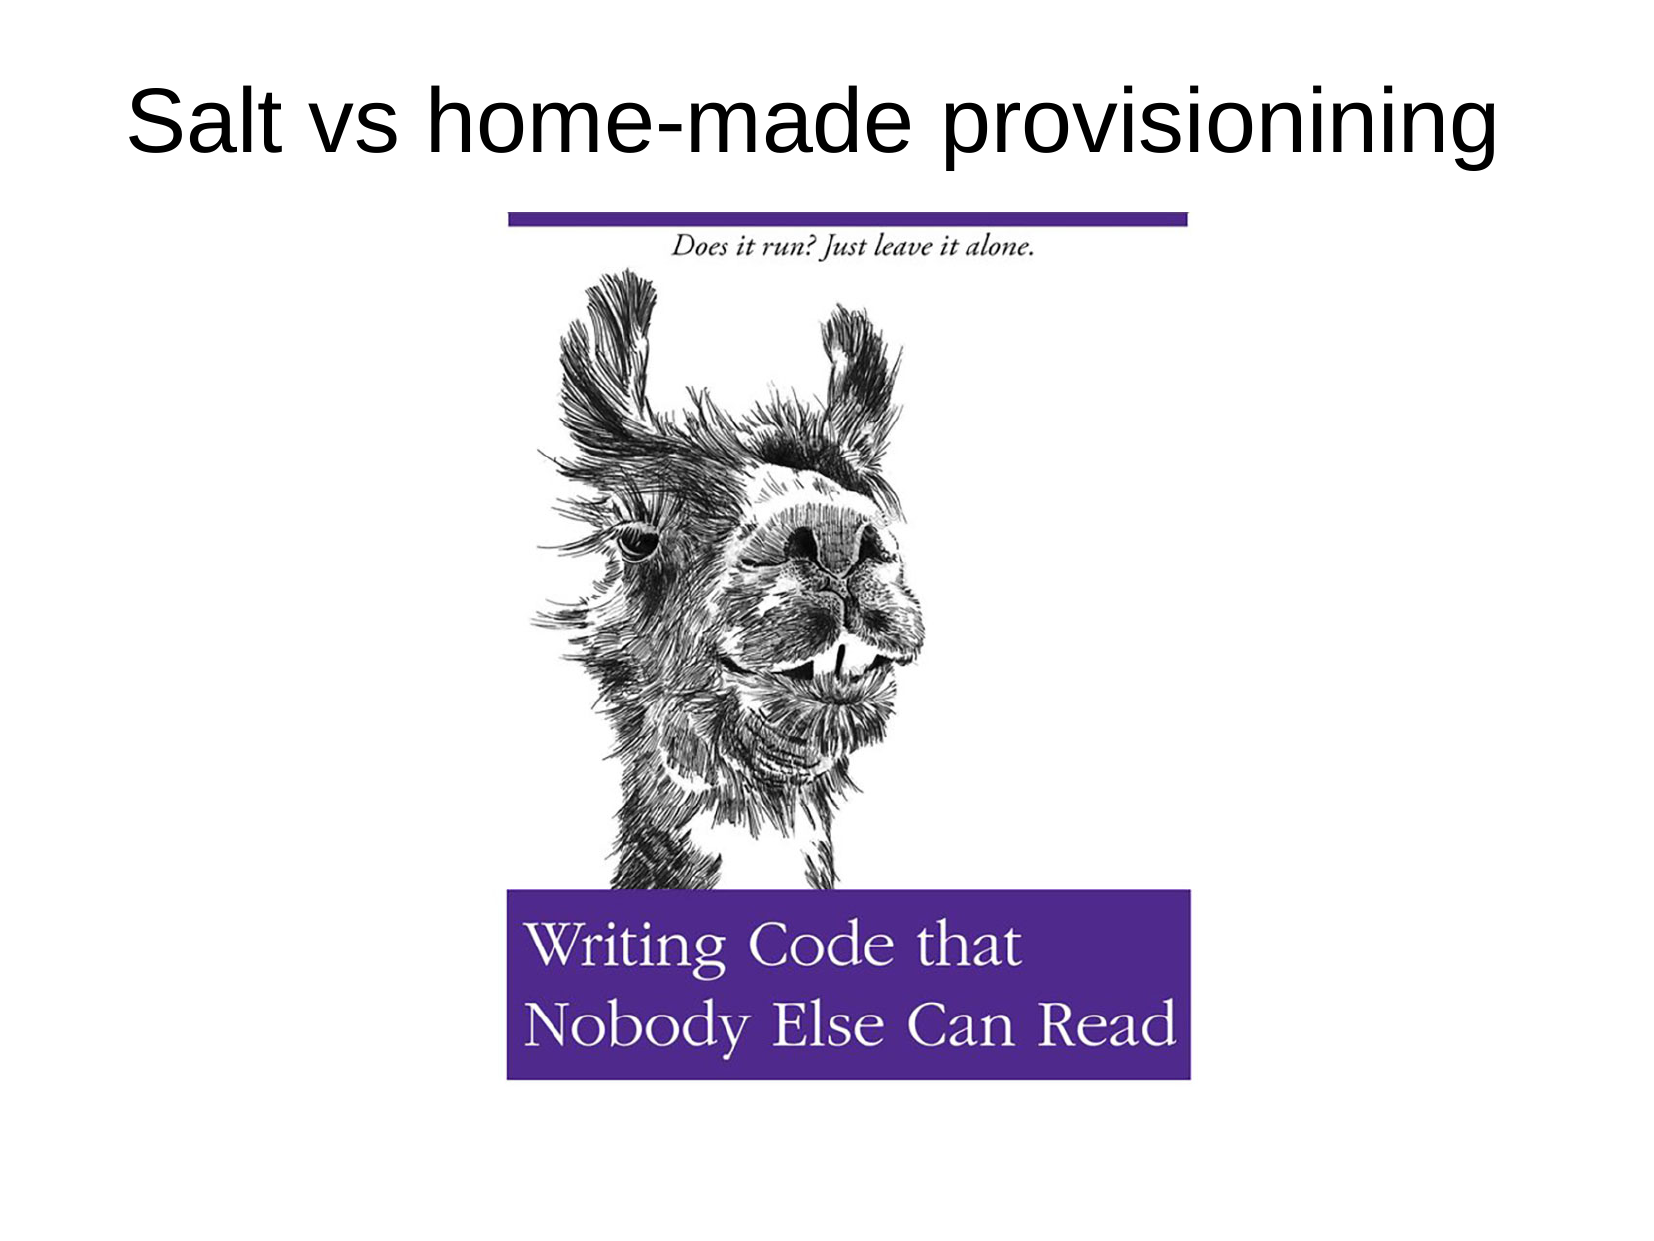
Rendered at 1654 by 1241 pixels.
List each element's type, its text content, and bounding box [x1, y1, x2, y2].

picture [70, 212, 1625, 1087]
title Salt vs home-made provisionining [82, 17, 1571, 212]
